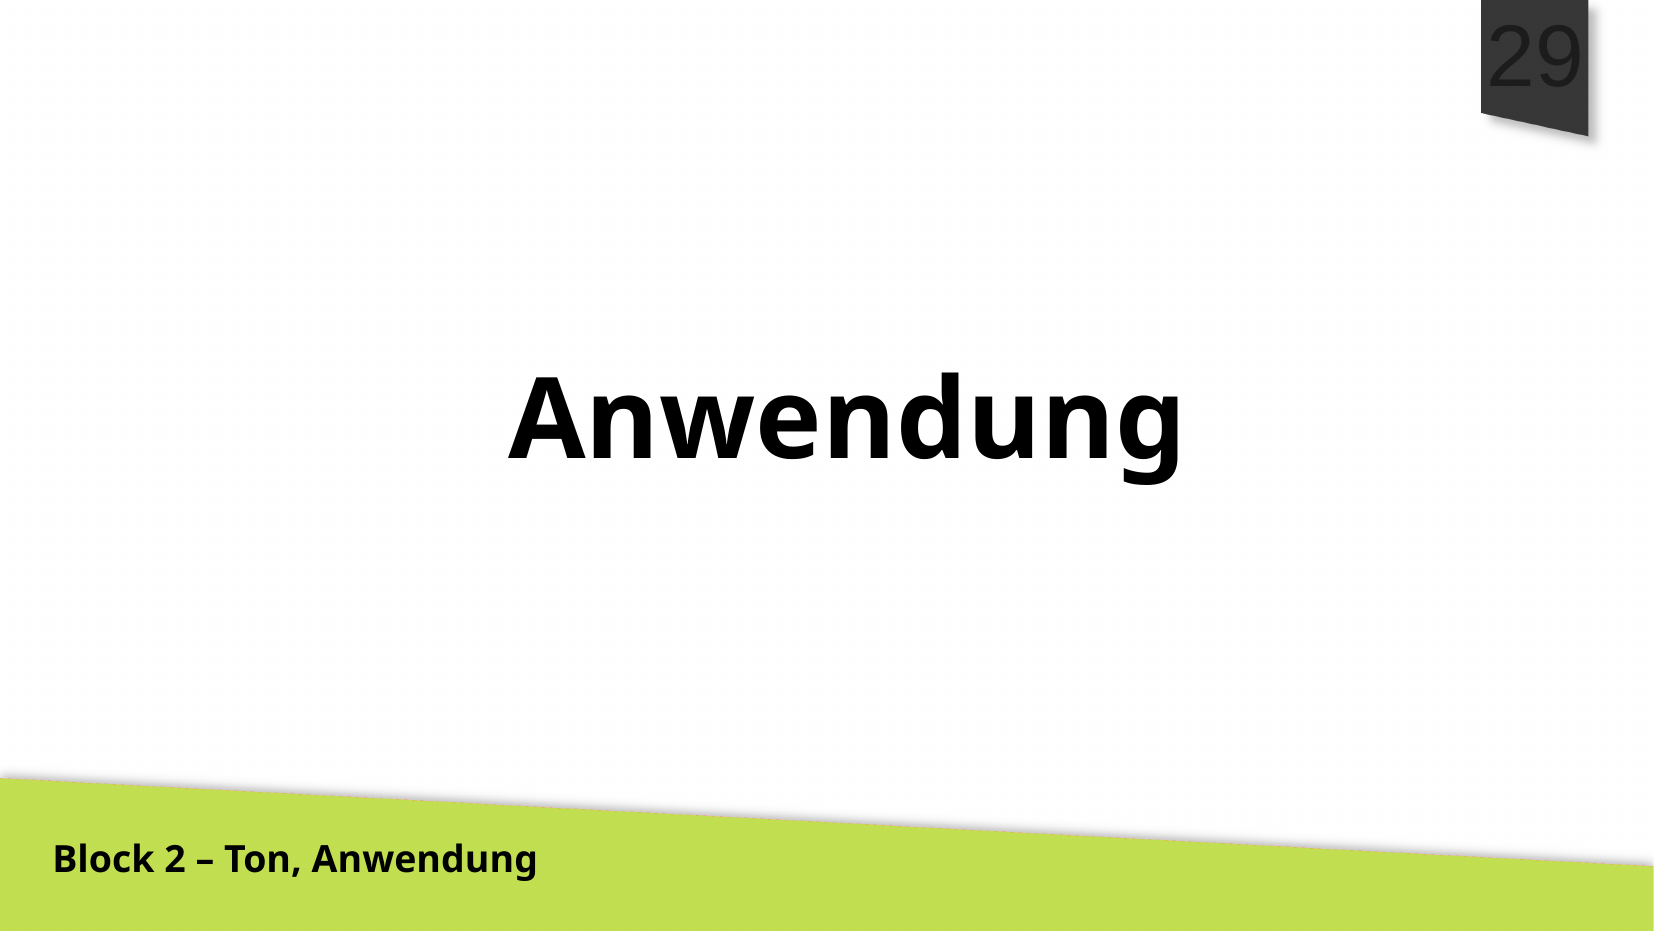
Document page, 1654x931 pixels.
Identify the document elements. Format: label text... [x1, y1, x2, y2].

picture [0, 0, 1654, 931]
text_box Block 2 – Ton, Anwendung [37, 825, 863, 901]
text_box <Foliennummer> [923, 0, 1599, 141]
title Anwendung [157, 337, 1538, 493]
